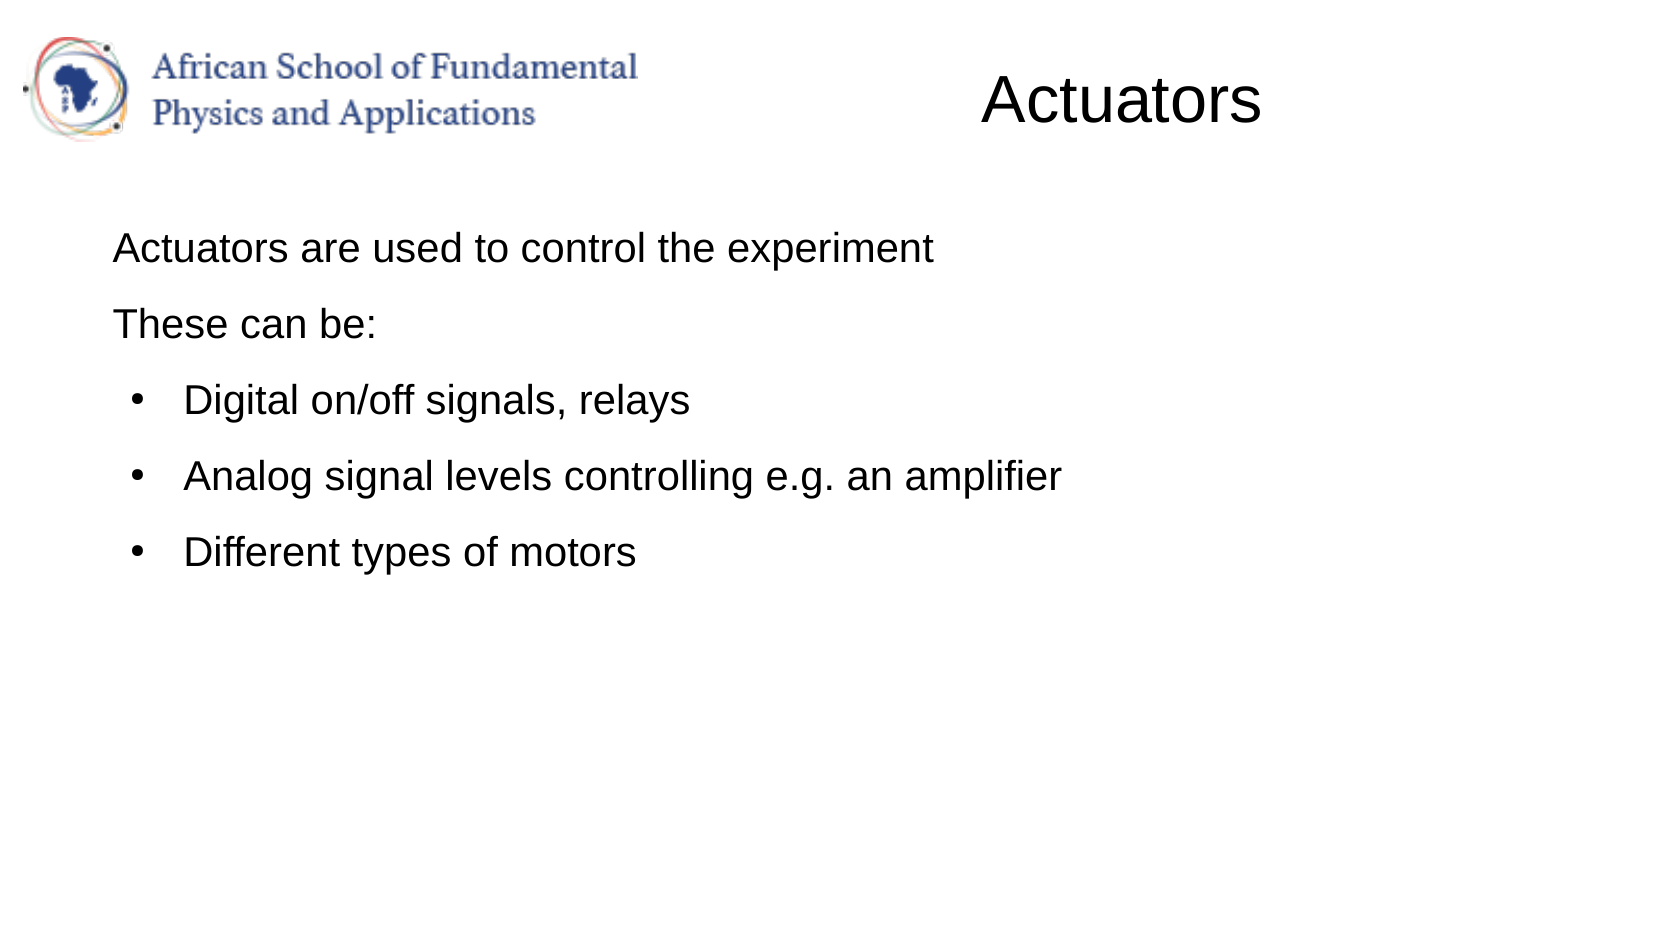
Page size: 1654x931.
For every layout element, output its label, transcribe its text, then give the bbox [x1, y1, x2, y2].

picture [23, 37, 635, 142]
title Actuators [635, 21, 1610, 177]
list Actuators are used to control the experiment These can be: Digital on/off signals, relays Analog signal levels controlling e.g. an amplifier Different types of motors [112, 225, 1601, 765]
